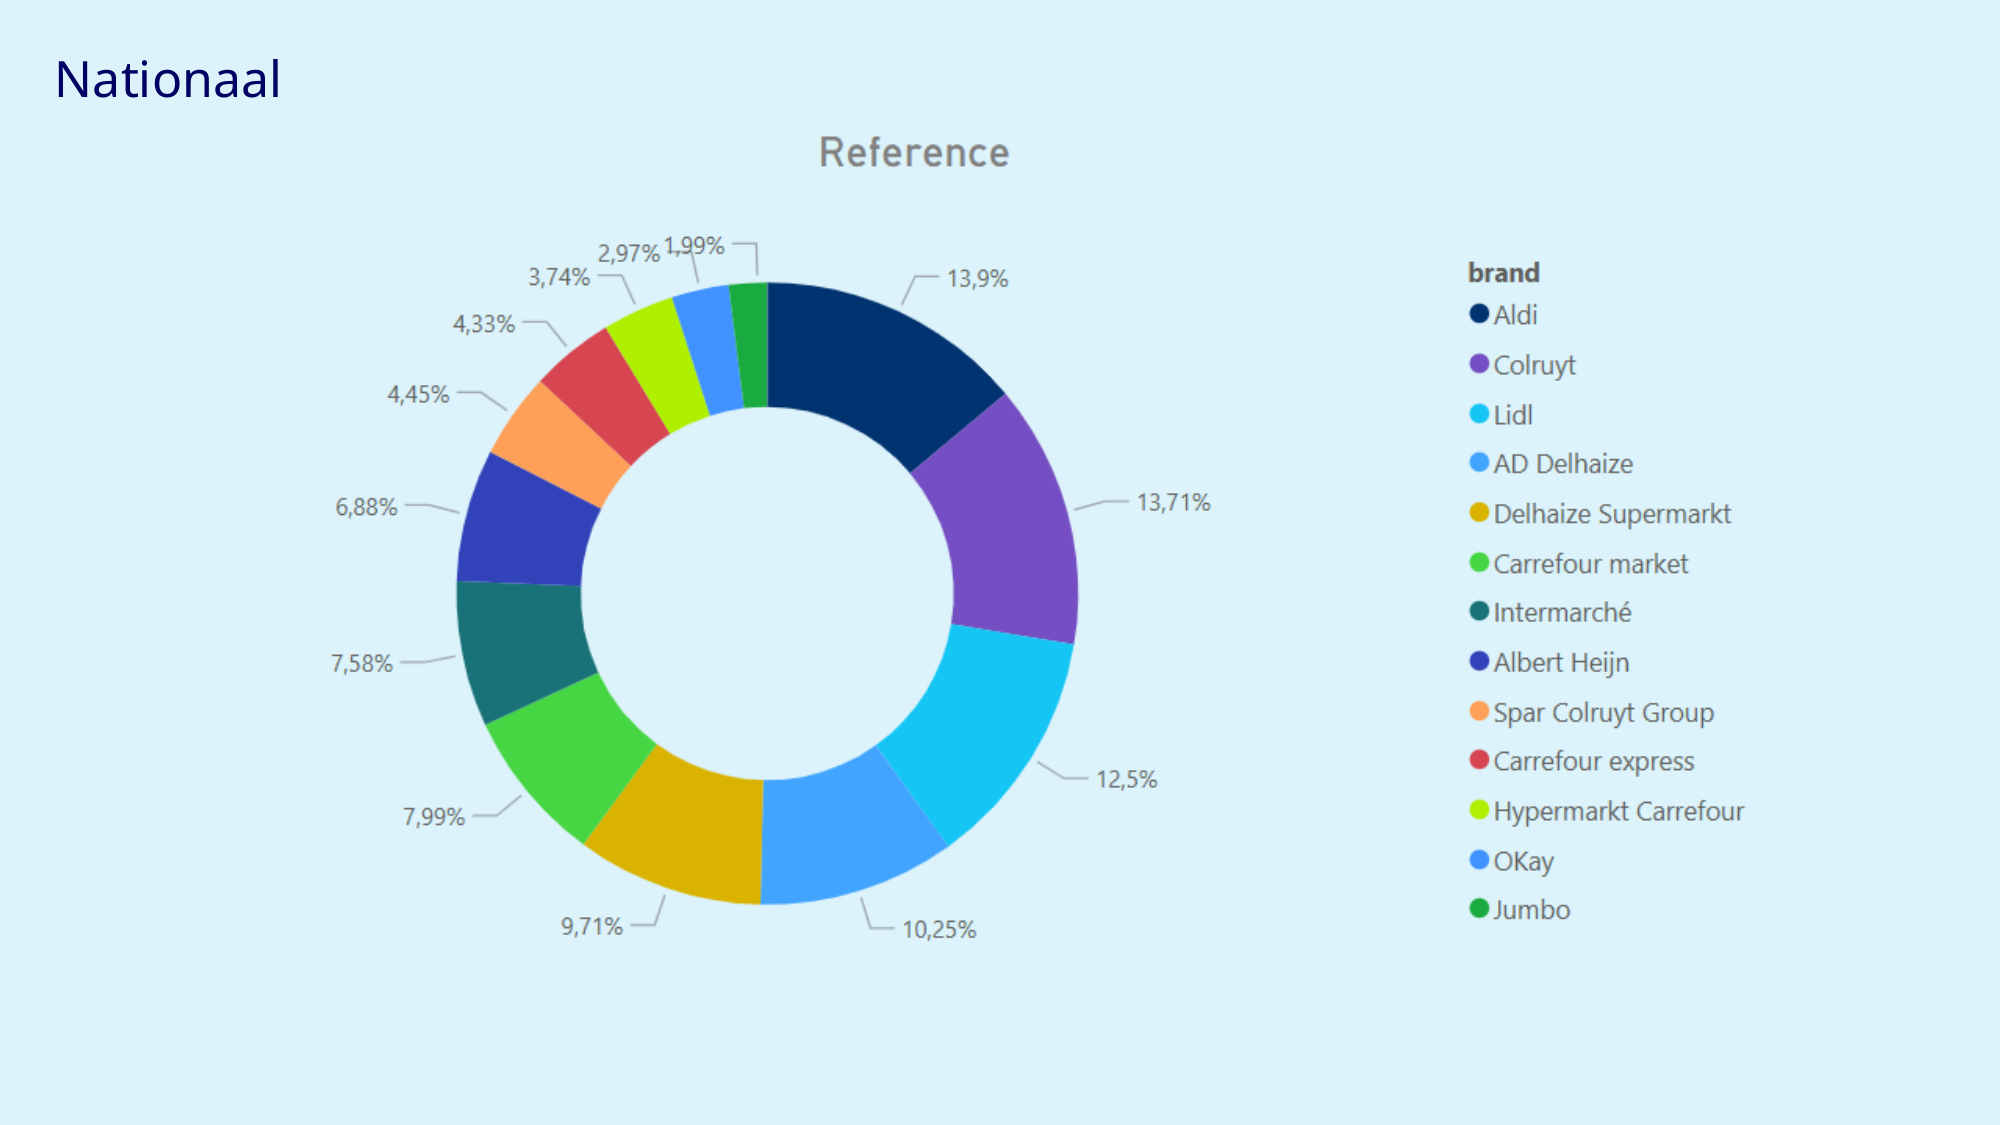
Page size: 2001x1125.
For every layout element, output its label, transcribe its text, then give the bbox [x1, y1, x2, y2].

text_box Nationaal [39, 39, 339, 116]
picture [326, 129, 1824, 996]
